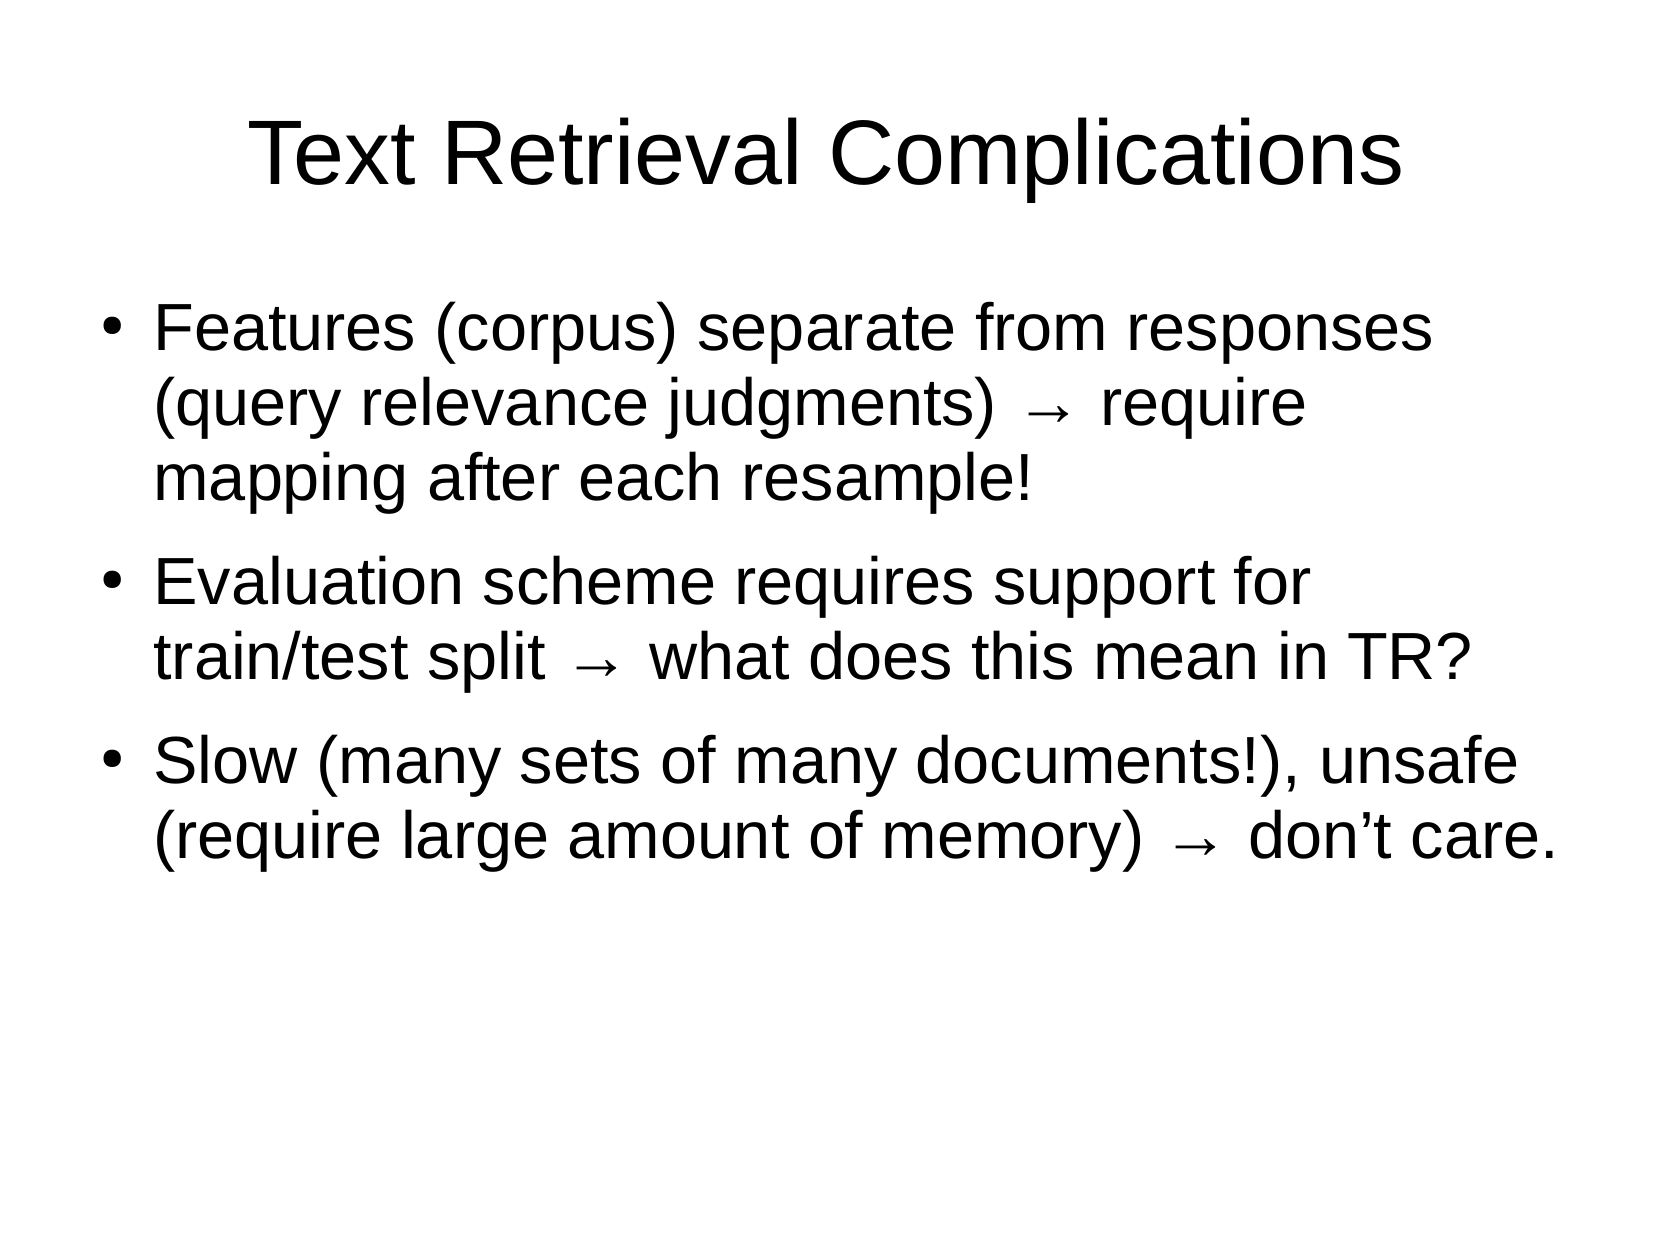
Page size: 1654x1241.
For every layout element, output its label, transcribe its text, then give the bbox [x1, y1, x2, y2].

list Features (corpus) separate from responses (query relevance judgments) → require mapping after each resample! Evaluation scheme requires support for train/test split → what does this mean in TR? Slow (many sets of many documents!), unsafe (require large amount of memory) → don’t care. [82, 290, 1571, 1010]
title Text Retrieval Complications [82, 49, 1571, 257]
